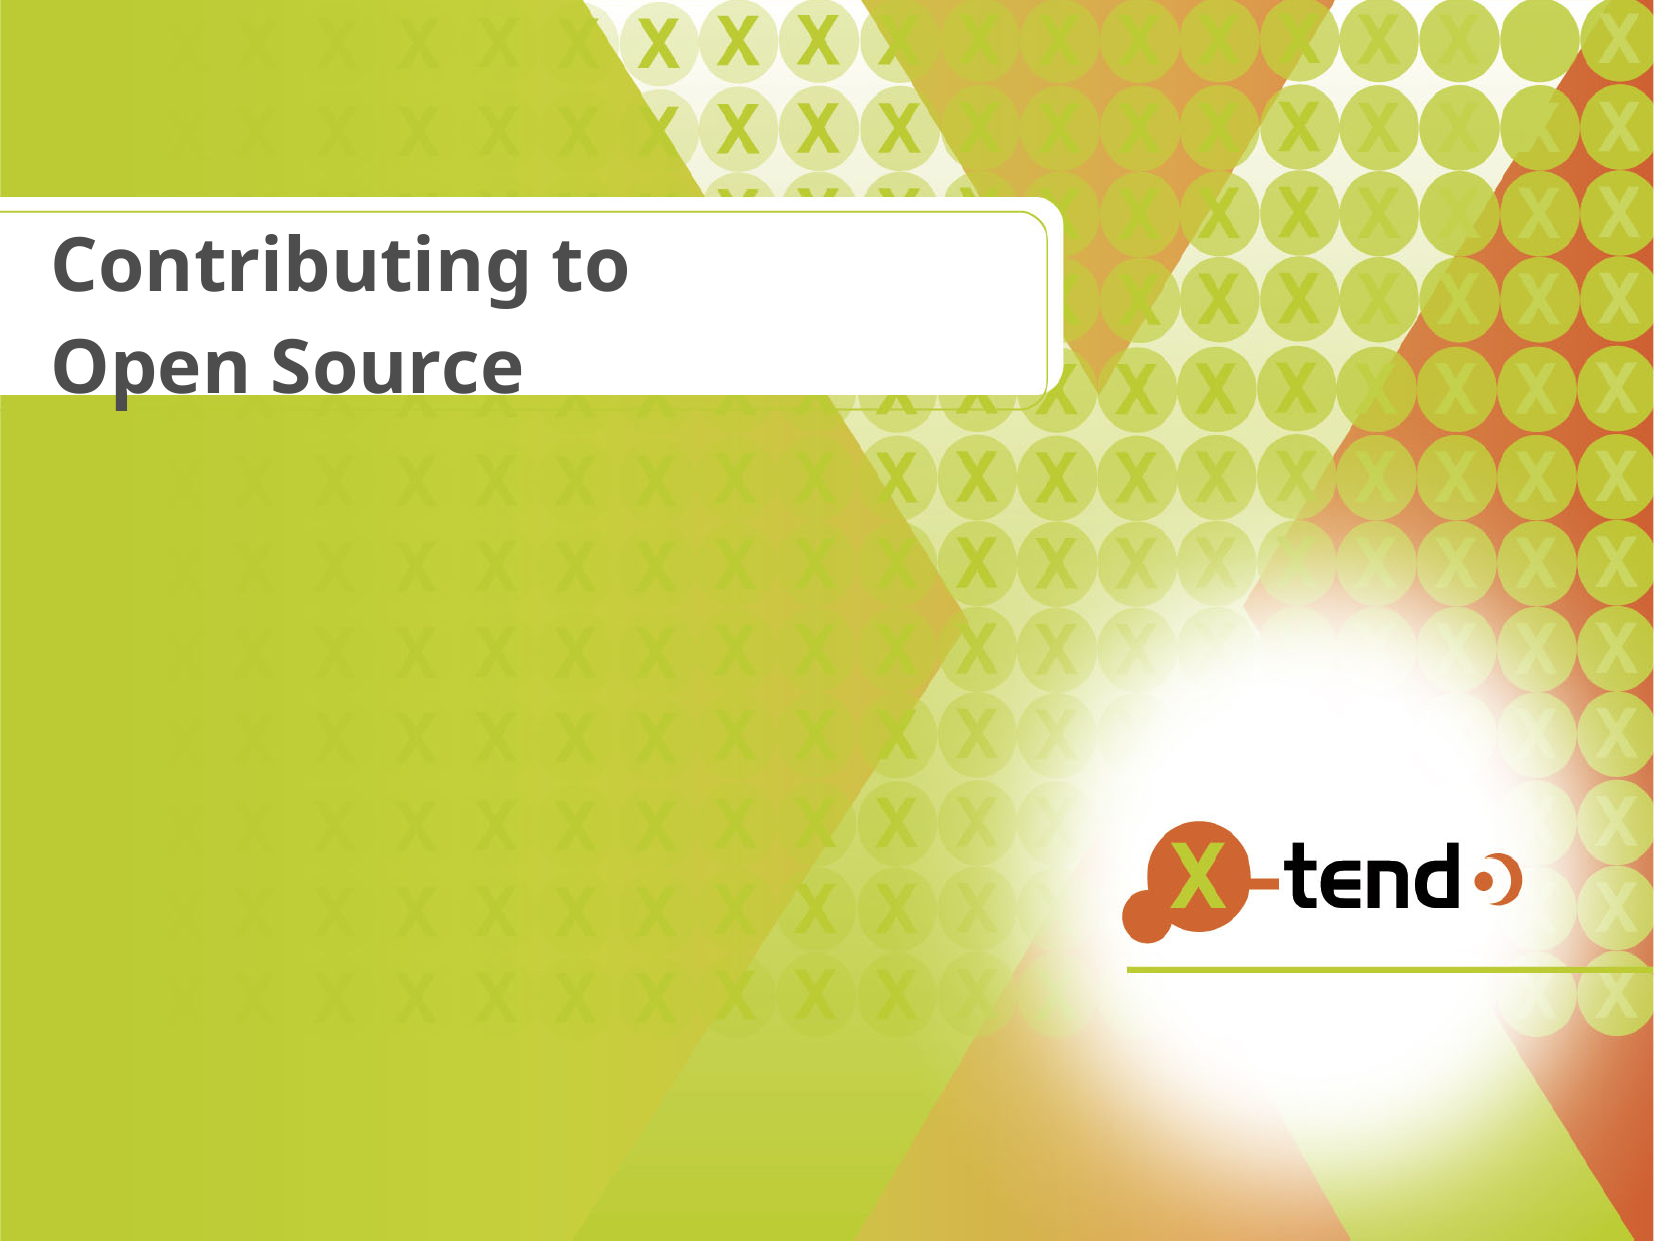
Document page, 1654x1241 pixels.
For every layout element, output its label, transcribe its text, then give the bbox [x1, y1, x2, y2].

picture [0, 0, 1654, 1241]
text_box Contributing to Open Source [36, 203, 666, 424]
